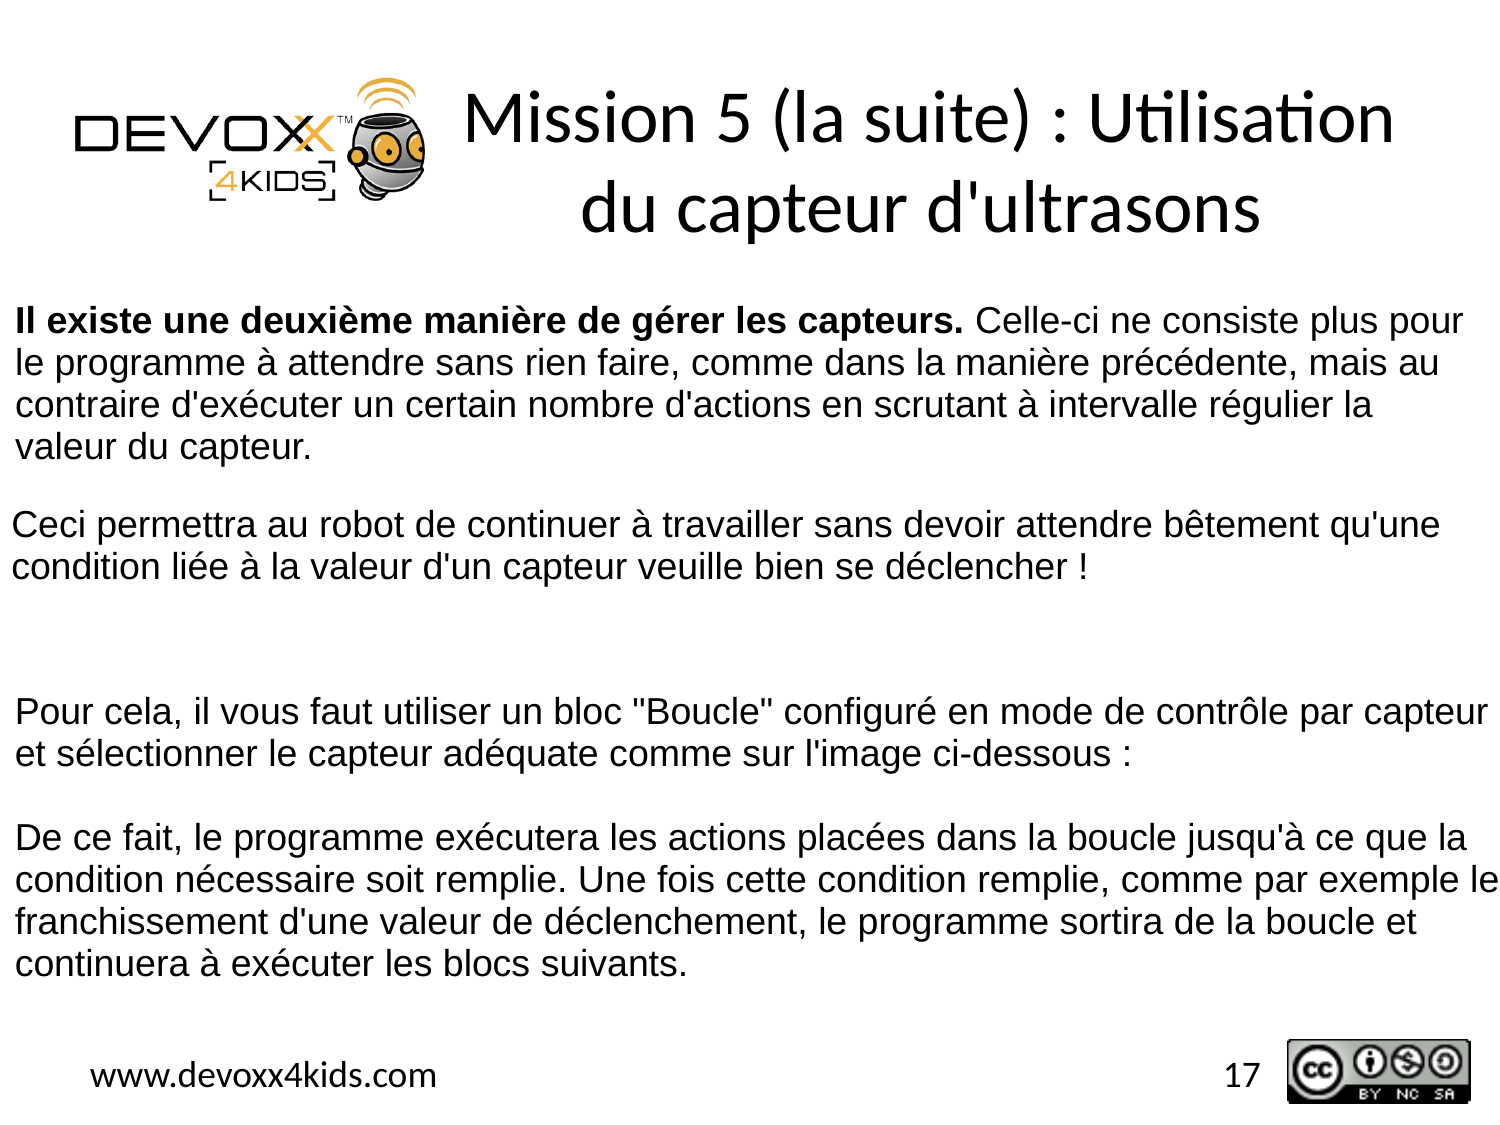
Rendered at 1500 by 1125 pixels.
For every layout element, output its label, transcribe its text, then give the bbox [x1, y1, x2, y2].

picture [75, 77, 425, 201]
title Mission 5 (la suite) : Utilisation du capteur d'ultrasons [437, 60, 1423, 249]
picture [1287, 1039, 1471, 1104]
text_box <number> [1075, 1042, 1276, 1103]
text_box Pour cela, il vous faut utiliser un bloc "Boucle" configuré en mode de contrôle par capteur et sélectionner le capteur adéquate comme sur l'image ci-dessous : De ce fait, le programme exécutera les actions placées dans la boucle jusqu'à ce que la condition nécessaire soit remplie. Une fois cette condition remplie, comme par exemple le franchissement d'une valeur de déclenchement, le programme sortira de la boucle et continuera à exécuter les blocs suivants. [0, 682, 1500, 993]
text_box Ceci permettra au robot de continuer à travailler sans devoir attendre bêtement qu'une condition liée à la valeur d'un capteur veuille bien se déclencher ! [0, 495, 1500, 595]
text_box Il existe une deuxième manière de gérer les capteurs. Celle-ci ne consiste plus pour le programme à attendre sans rien faire, comme dans la manière précédente, mais au contraire d'exécuter un certain nombre d'actions en scrutant à intervalle régulier la valeur du capteur. [0, 291, 1500, 475]
